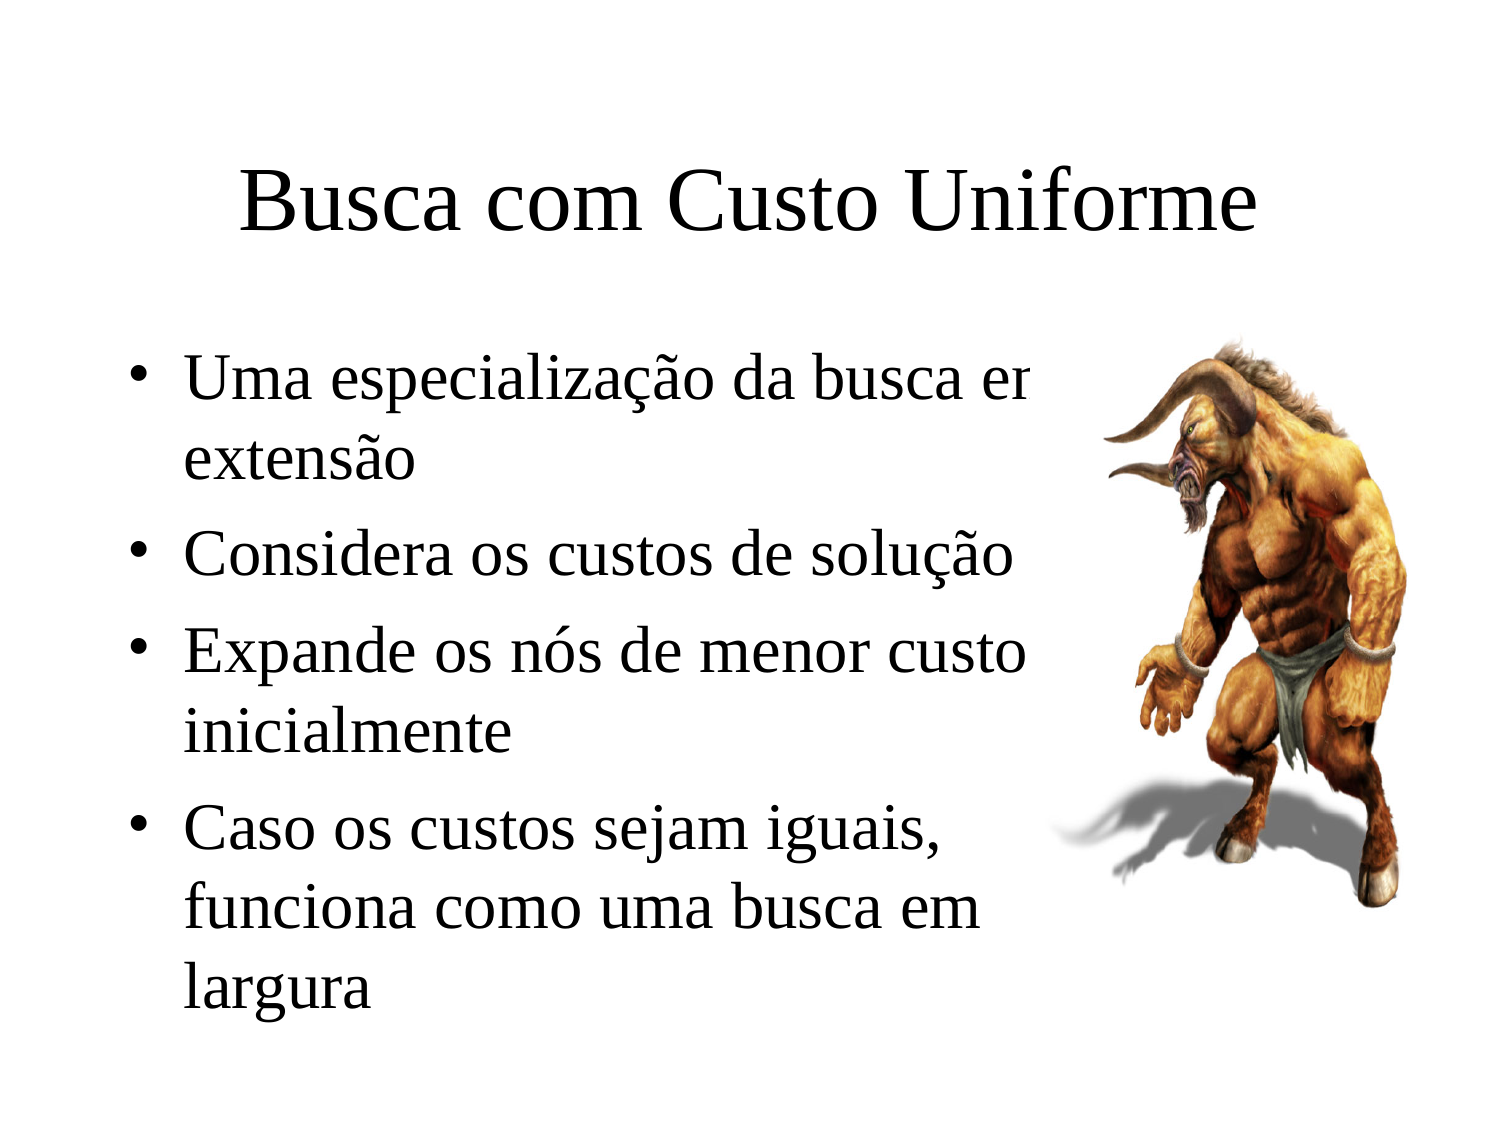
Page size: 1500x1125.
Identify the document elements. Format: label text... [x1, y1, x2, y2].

list Uma especialização da busca em extensão Considera os custos de solução Expande os nós de menor custo inicialmente Caso os custos sejam iguais, funciona como uma busca em largura [112, 324, 1152, 1031]
title Busca com Custo Uniforme [112, 99, 1388, 288]
picture [1030, 324, 1418, 912]
